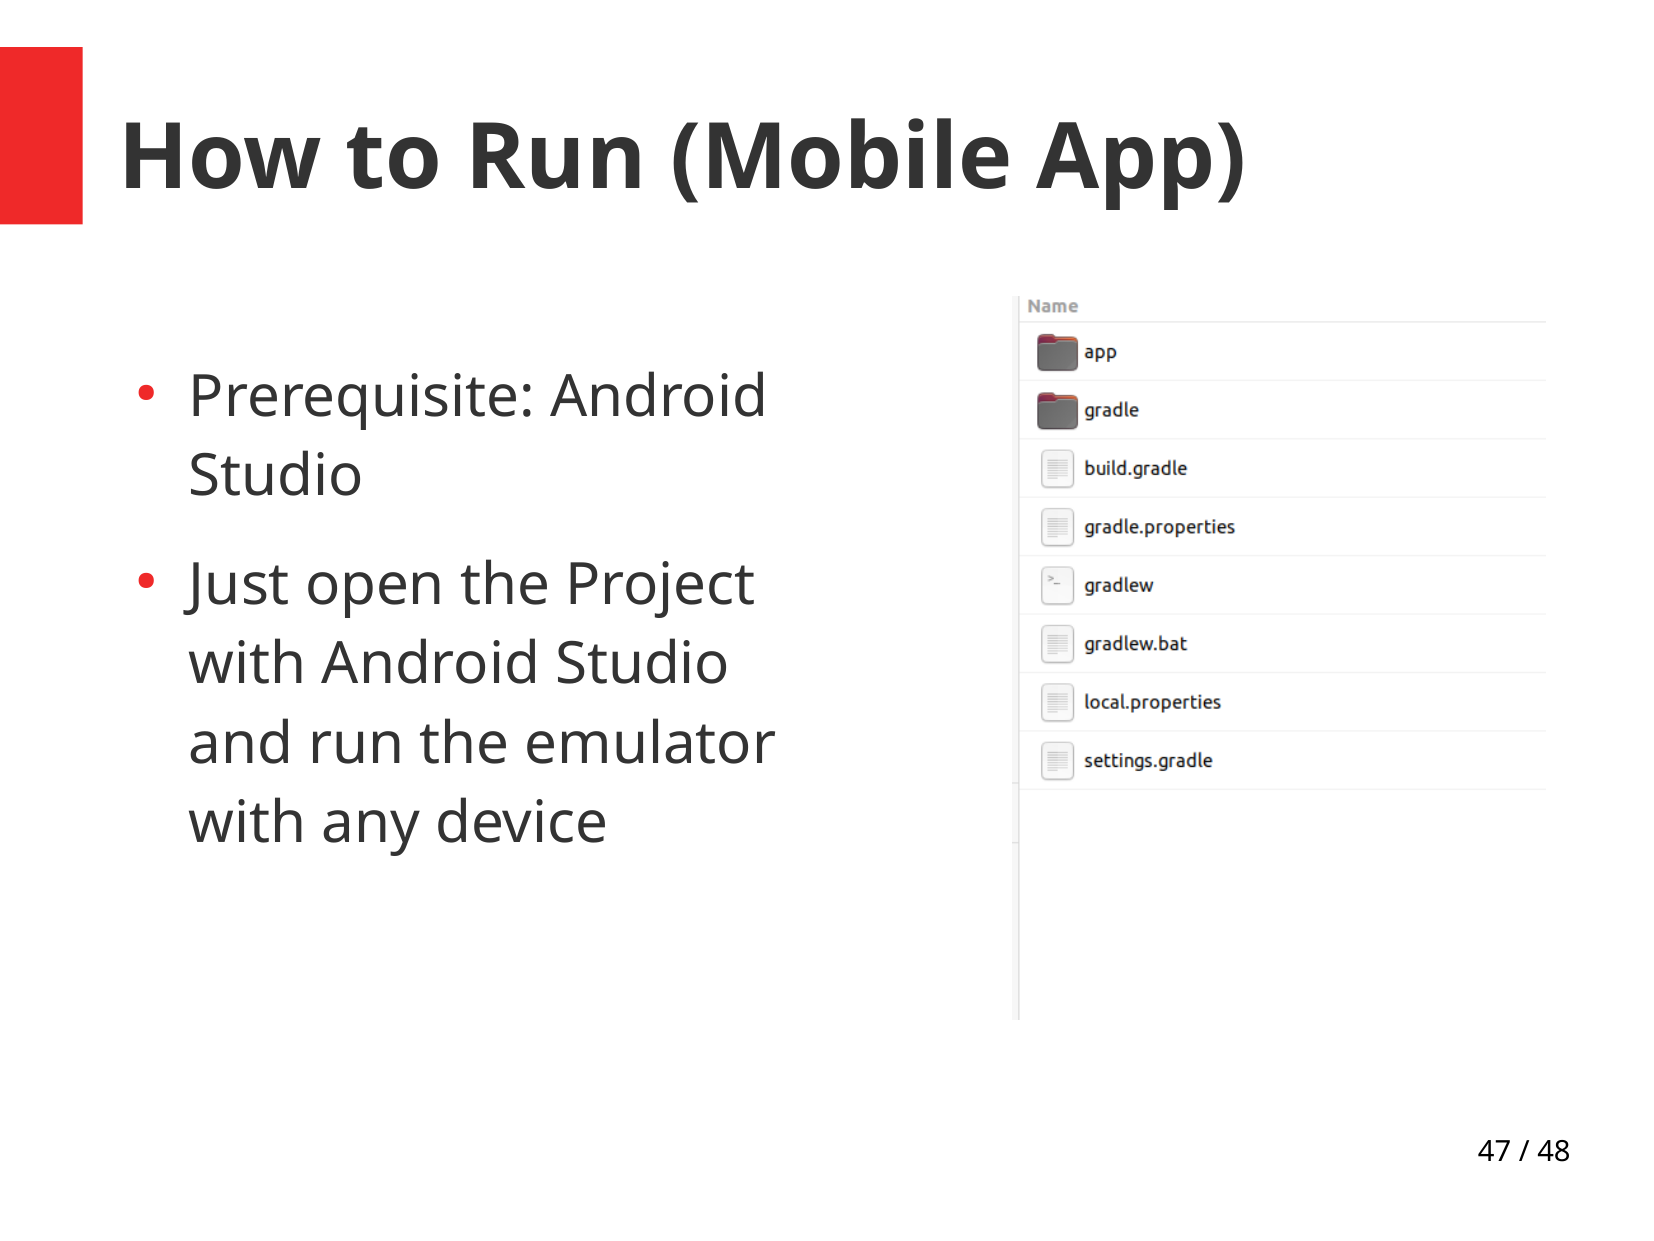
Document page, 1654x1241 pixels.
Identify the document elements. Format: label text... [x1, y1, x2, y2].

picture [1012, 296, 1546, 1021]
title How to Run (Mobile App) [118, 49, 1571, 257]
list Prerequisite: Android Studio Just open the Project with Android Studio and run the emulator with any device [118, 354, 811, 1111]
